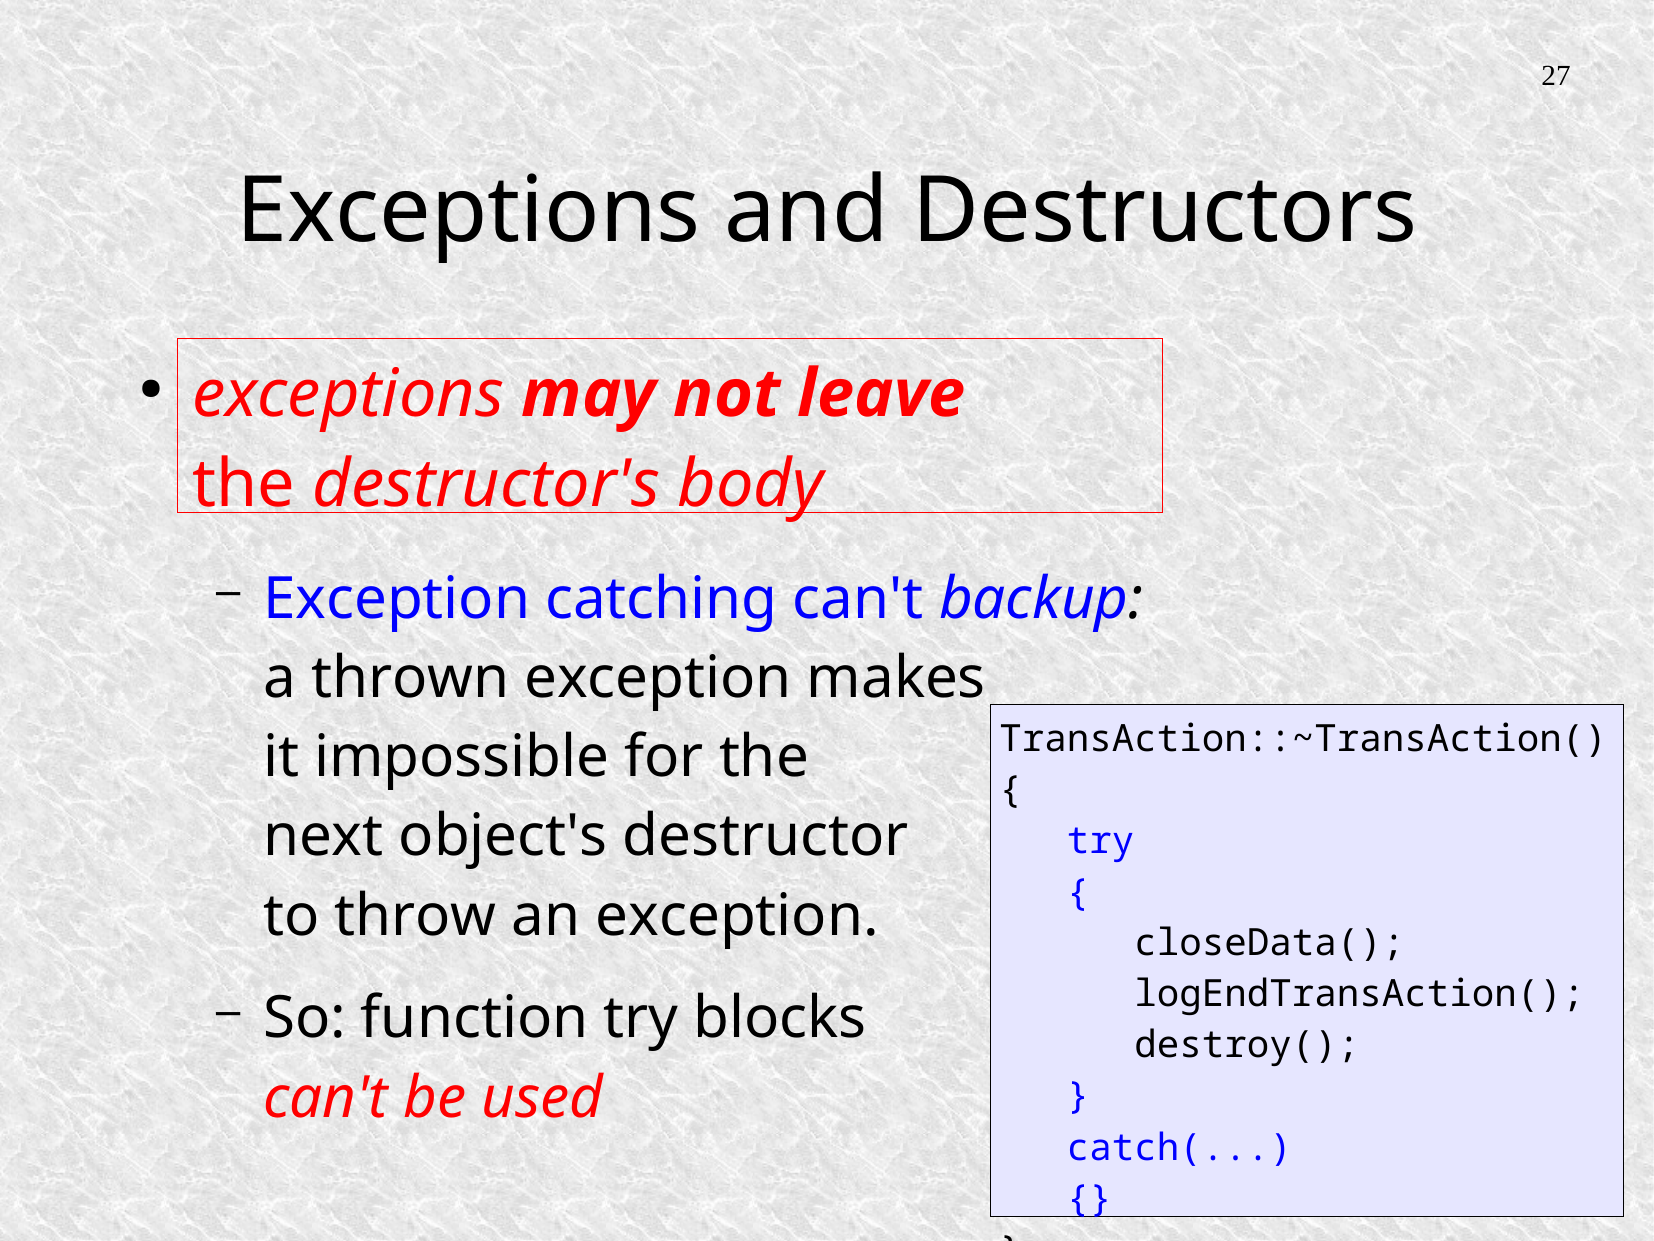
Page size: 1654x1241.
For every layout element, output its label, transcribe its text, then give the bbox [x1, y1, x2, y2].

title Exceptions and Destructors [121, 102, 1534, 311]
picture [0, 0, 1654, 1241]
text_box [1079, 1210, 1098, 1217]
text_box TransAction::~TransAction() { try { closeData(); logEndTransAction(); destroy(); } catch(...) {} } [999, 711, 1607, 1210]
text_box [1098, 704, 1624, 1217]
text_box [990, 1127, 1080, 1217]
list exceptions may not leave the destructor's body Exception catching can't backup: a thrown exception makes it impossible for the next object's destructor to throw an exception. So: function try blocks can't be used [178, 344, 1162, 512]
list exceptions may not leave the destructor's body Exception catching can't backup: a thrown exception makes it impossible for the next object's destructor to throw an exception. So: function try blocks can't be used [121, 344, 1534, 1127]
